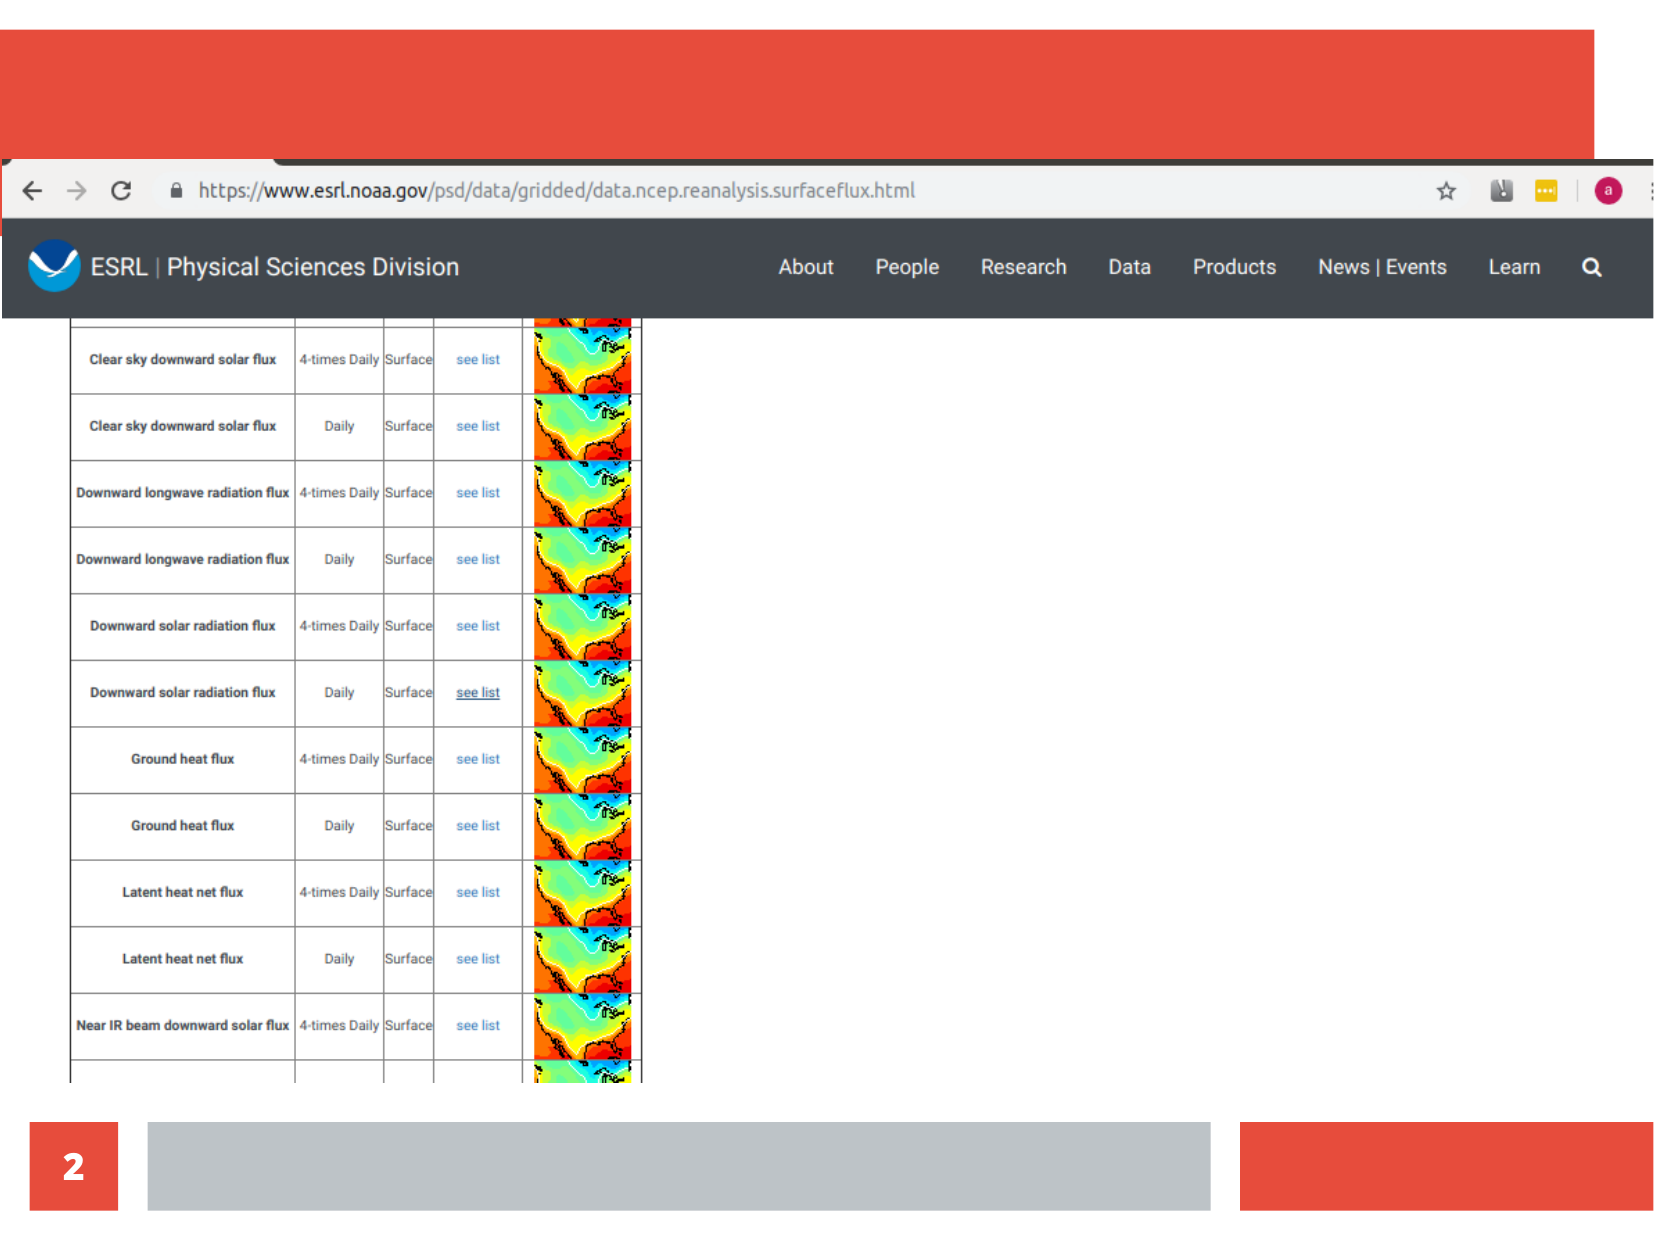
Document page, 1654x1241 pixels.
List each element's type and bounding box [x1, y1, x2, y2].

picture [2, 159, 1654, 1083]
